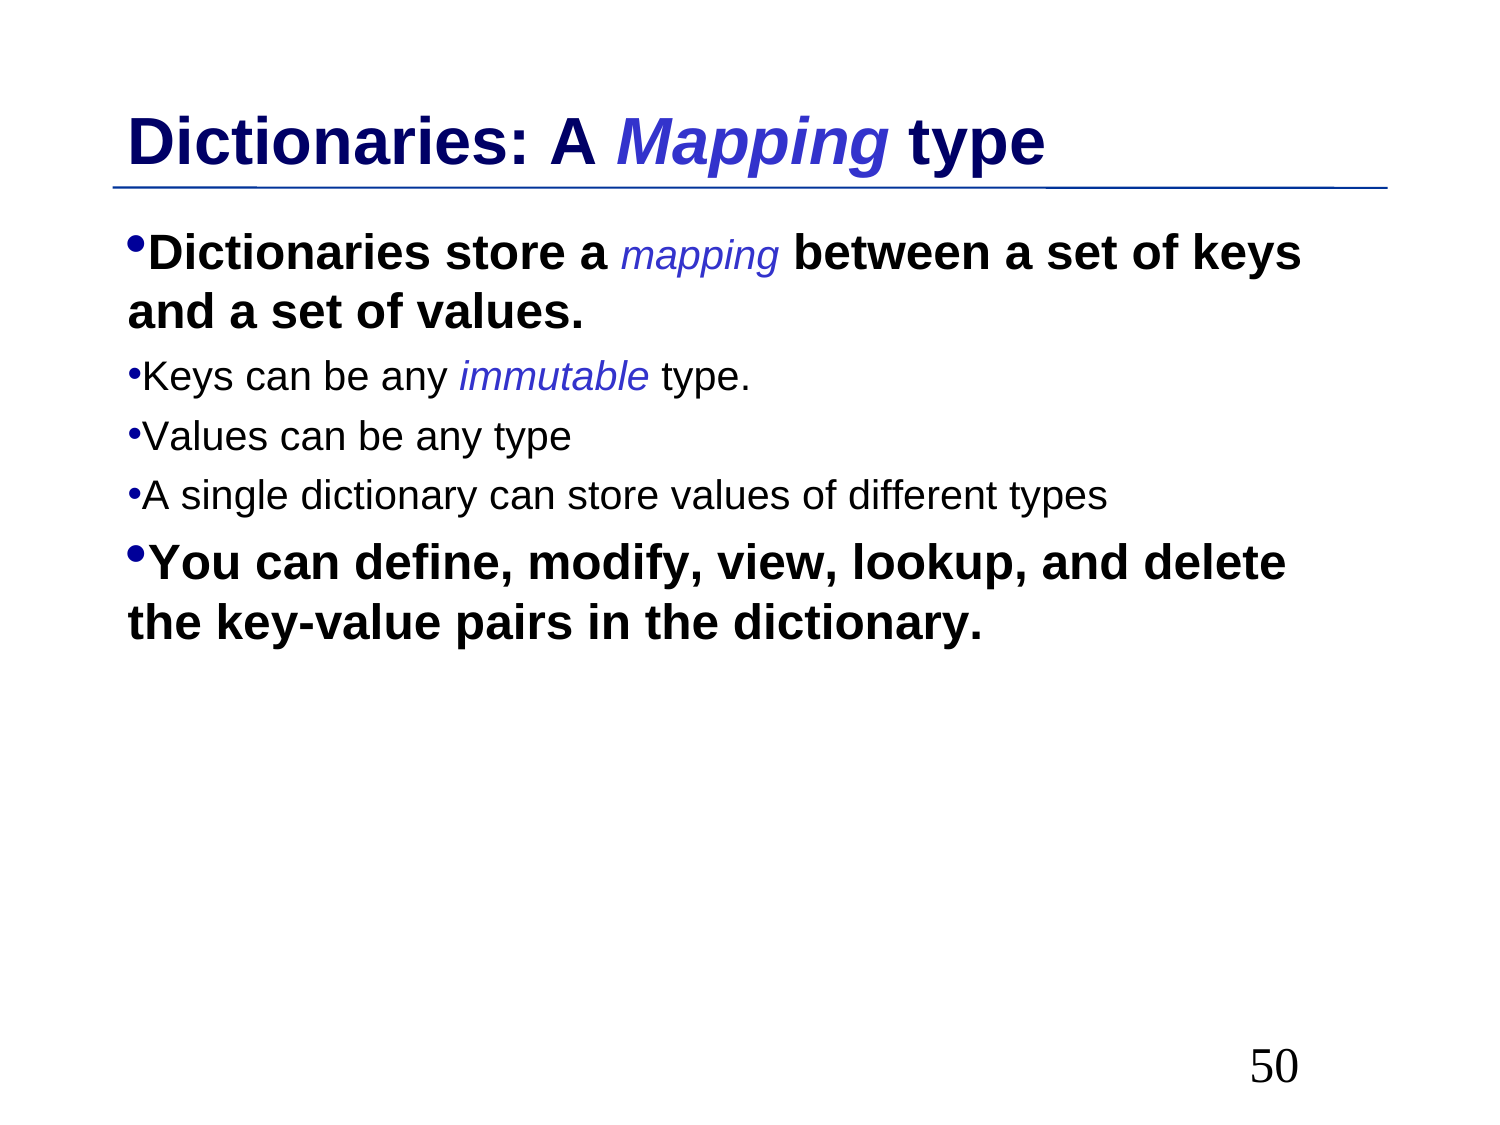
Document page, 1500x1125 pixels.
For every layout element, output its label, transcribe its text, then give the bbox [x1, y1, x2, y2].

list Dictionaries store a mapping between a set of keys and a set of values. Keys can be any immutable type. Values can be any type A single dictionary can store values of different types You can define, modify, view, lookup, and delete the key-value pairs in the dictionary. [112, 212, 1388, 662]
title Dictionaries: A Mapping type [112, 89, 1388, 185]
text_box <number> [1074, 994, 1387, 1125]
